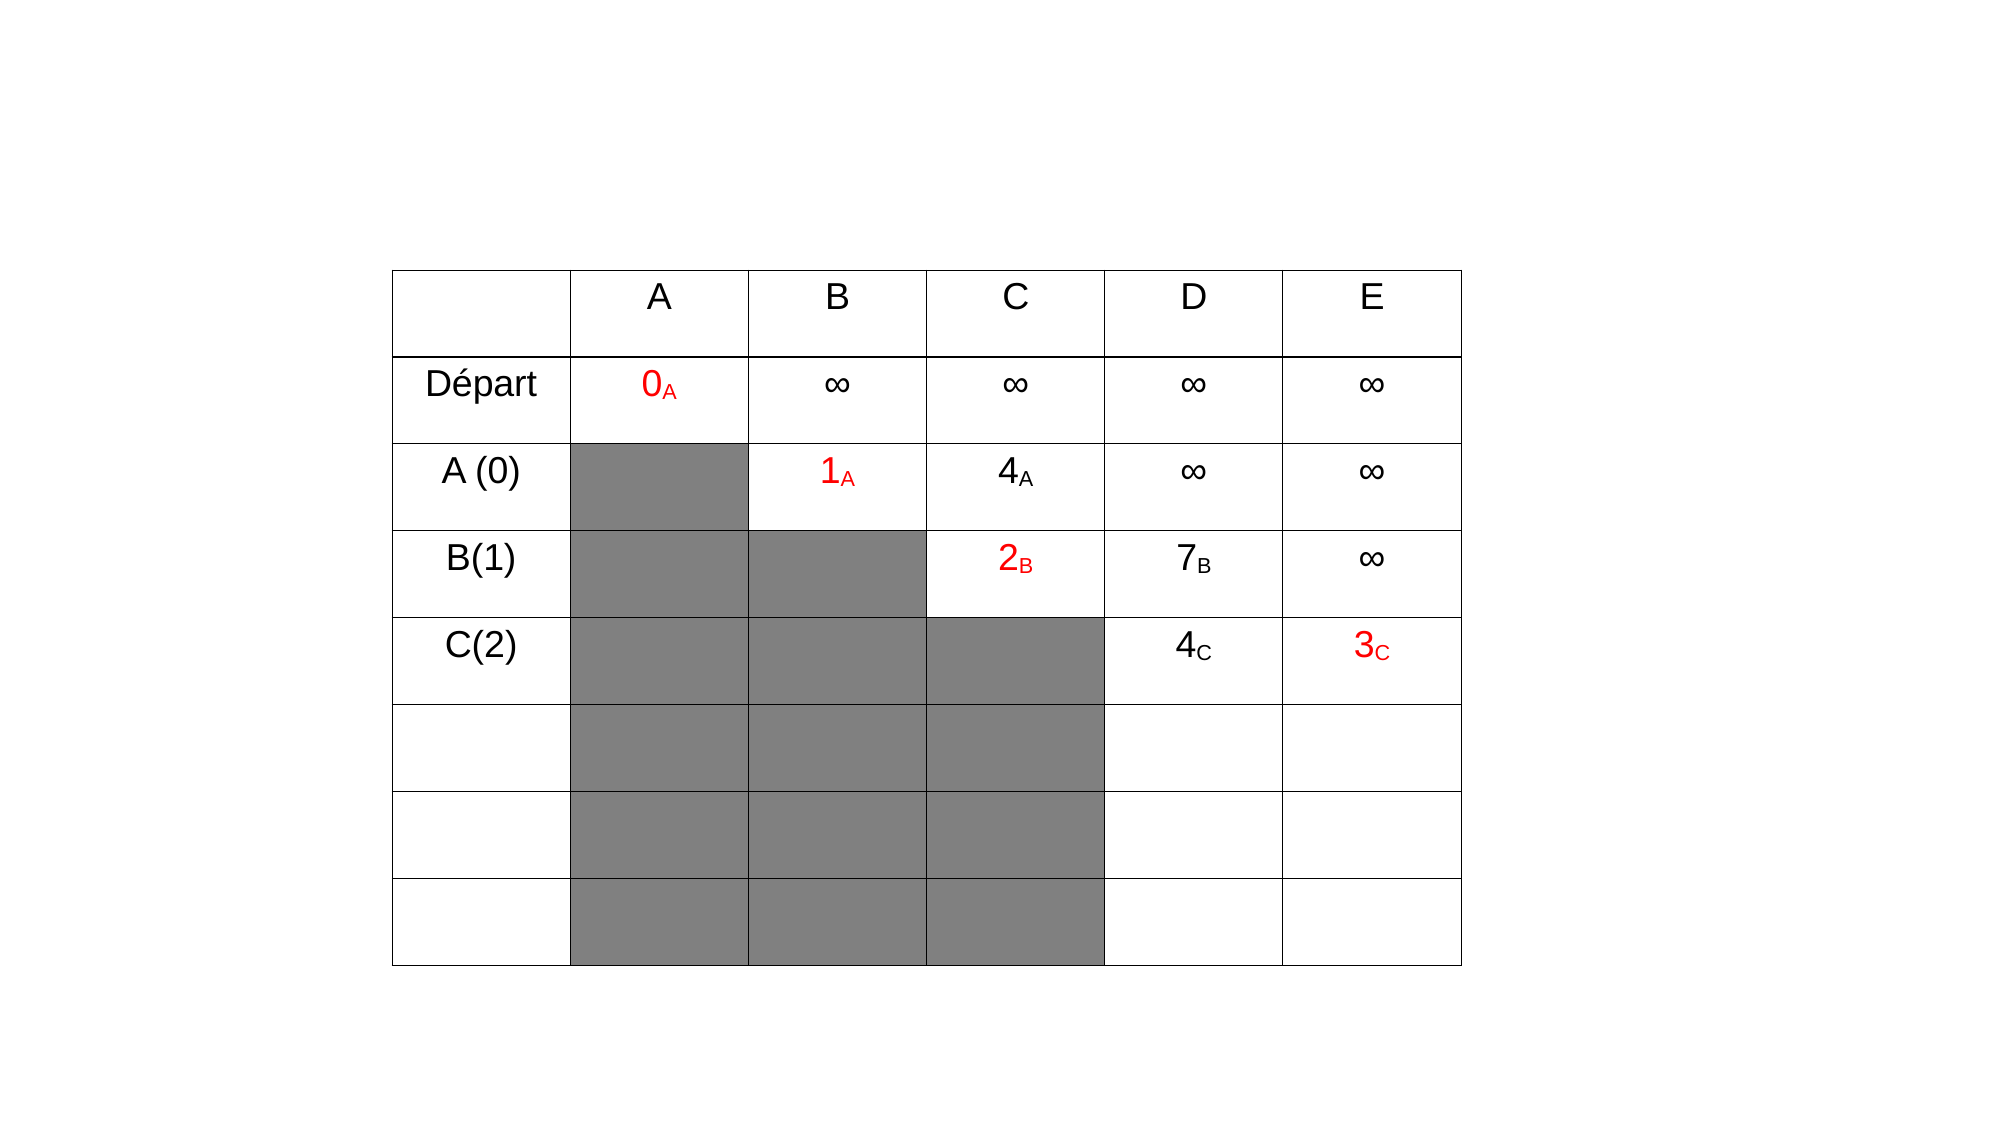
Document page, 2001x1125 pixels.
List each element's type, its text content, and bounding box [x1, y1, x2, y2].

table_cell 4A [927, 444, 1104, 530]
table_cell C(2) [393, 618, 570, 704]
table_header [393, 271, 570, 356]
table_cell 4C [1105, 618, 1282, 704]
table_cell [749, 531, 926, 617]
table_cell [571, 879, 748, 965]
table_cell [927, 879, 1104, 965]
table_cell [749, 792, 926, 878]
table_header D [1105, 271, 1282, 356]
table_cell 0A [571, 358, 748, 443]
table_cell ∞ [927, 358, 1104, 443]
table_cell 3C [1283, 618, 1461, 704]
table_cell ∞ [1105, 358, 1282, 443]
table_cell ∞ [749, 358, 926, 443]
table_cell A (0) [393, 444, 570, 530]
table_cell [927, 618, 1104, 704]
table_cell B(1) [393, 531, 570, 617]
table_cell [1105, 705, 1282, 791]
table_cell [749, 879, 926, 965]
table_cell [393, 705, 570, 791]
table_cell ∞ [1283, 444, 1461, 530]
table_cell [1283, 792, 1461, 878]
table_cell [1283, 879, 1461, 965]
table_cell ∞ [1283, 358, 1461, 443]
table_cell [571, 531, 748, 617]
table_cell Départ [393, 358, 570, 443]
table_cell [571, 618, 748, 704]
table_cell [749, 705, 926, 791]
table_cell [571, 444, 748, 530]
table_header A [571, 271, 748, 356]
table_header E [1283, 271, 1461, 356]
table_cell [927, 705, 1104, 791]
table_cell [571, 705, 748, 791]
table_cell [1105, 792, 1282, 878]
table_header C [927, 271, 1104, 356]
table_cell ∞ [1105, 444, 1282, 530]
table_cell [393, 879, 570, 965]
table_cell 2B [927, 531, 1104, 617]
table_header B [749, 271, 926, 356]
table_cell ∞ [1283, 531, 1461, 617]
table_cell [393, 792, 570, 878]
table_cell 1A [749, 444, 926, 530]
table_cell [927, 792, 1104, 878]
table_cell [571, 792, 748, 878]
table_cell 7B [1105, 531, 1282, 617]
table_cell [1105, 879, 1282, 965]
table_cell [749, 618, 926, 704]
table_cell [1283, 705, 1461, 791]
